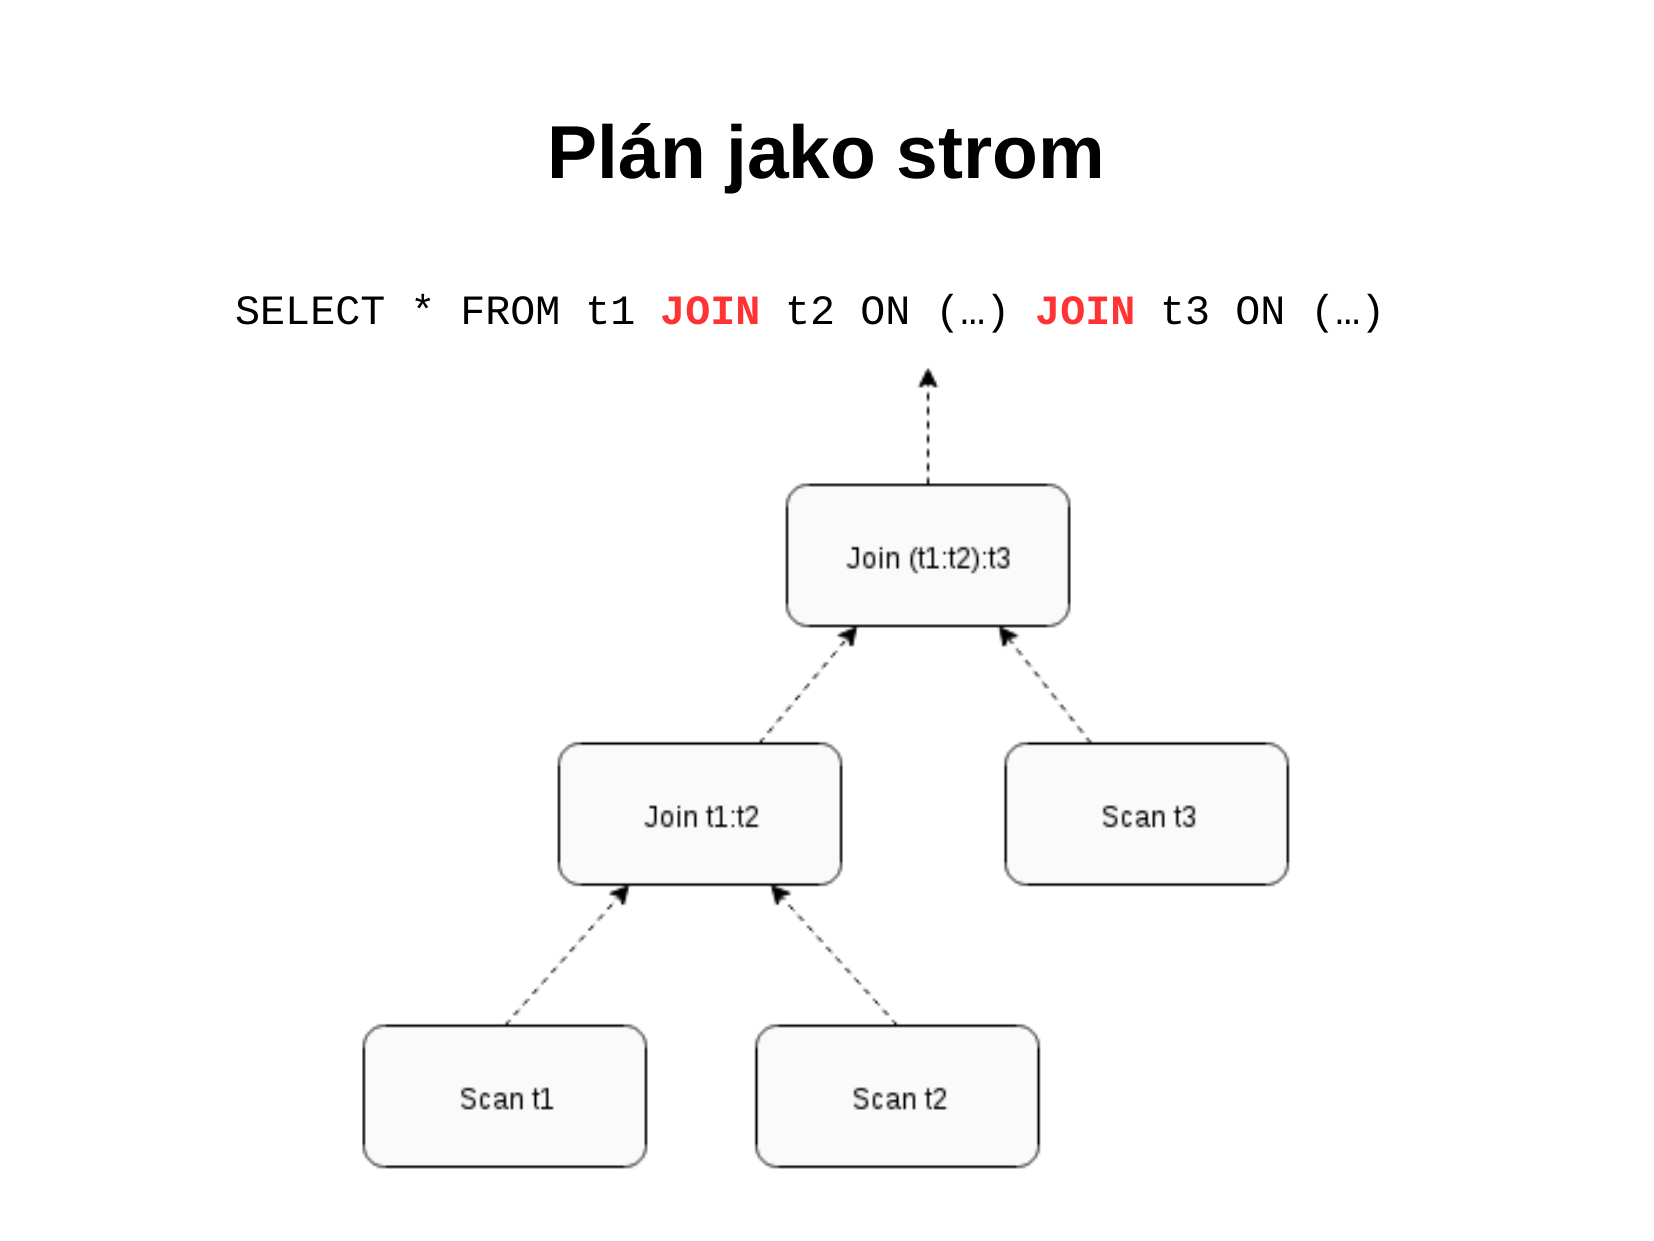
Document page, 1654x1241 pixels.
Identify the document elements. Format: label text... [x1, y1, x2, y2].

title Plán jako strom [82, 49, 1571, 257]
list SELECT * FROM t1 JOIN t2 ON (…) JOIN t3 ON (…) [82, 290, 1538, 1010]
picture [361, 348, 1292, 1171]
